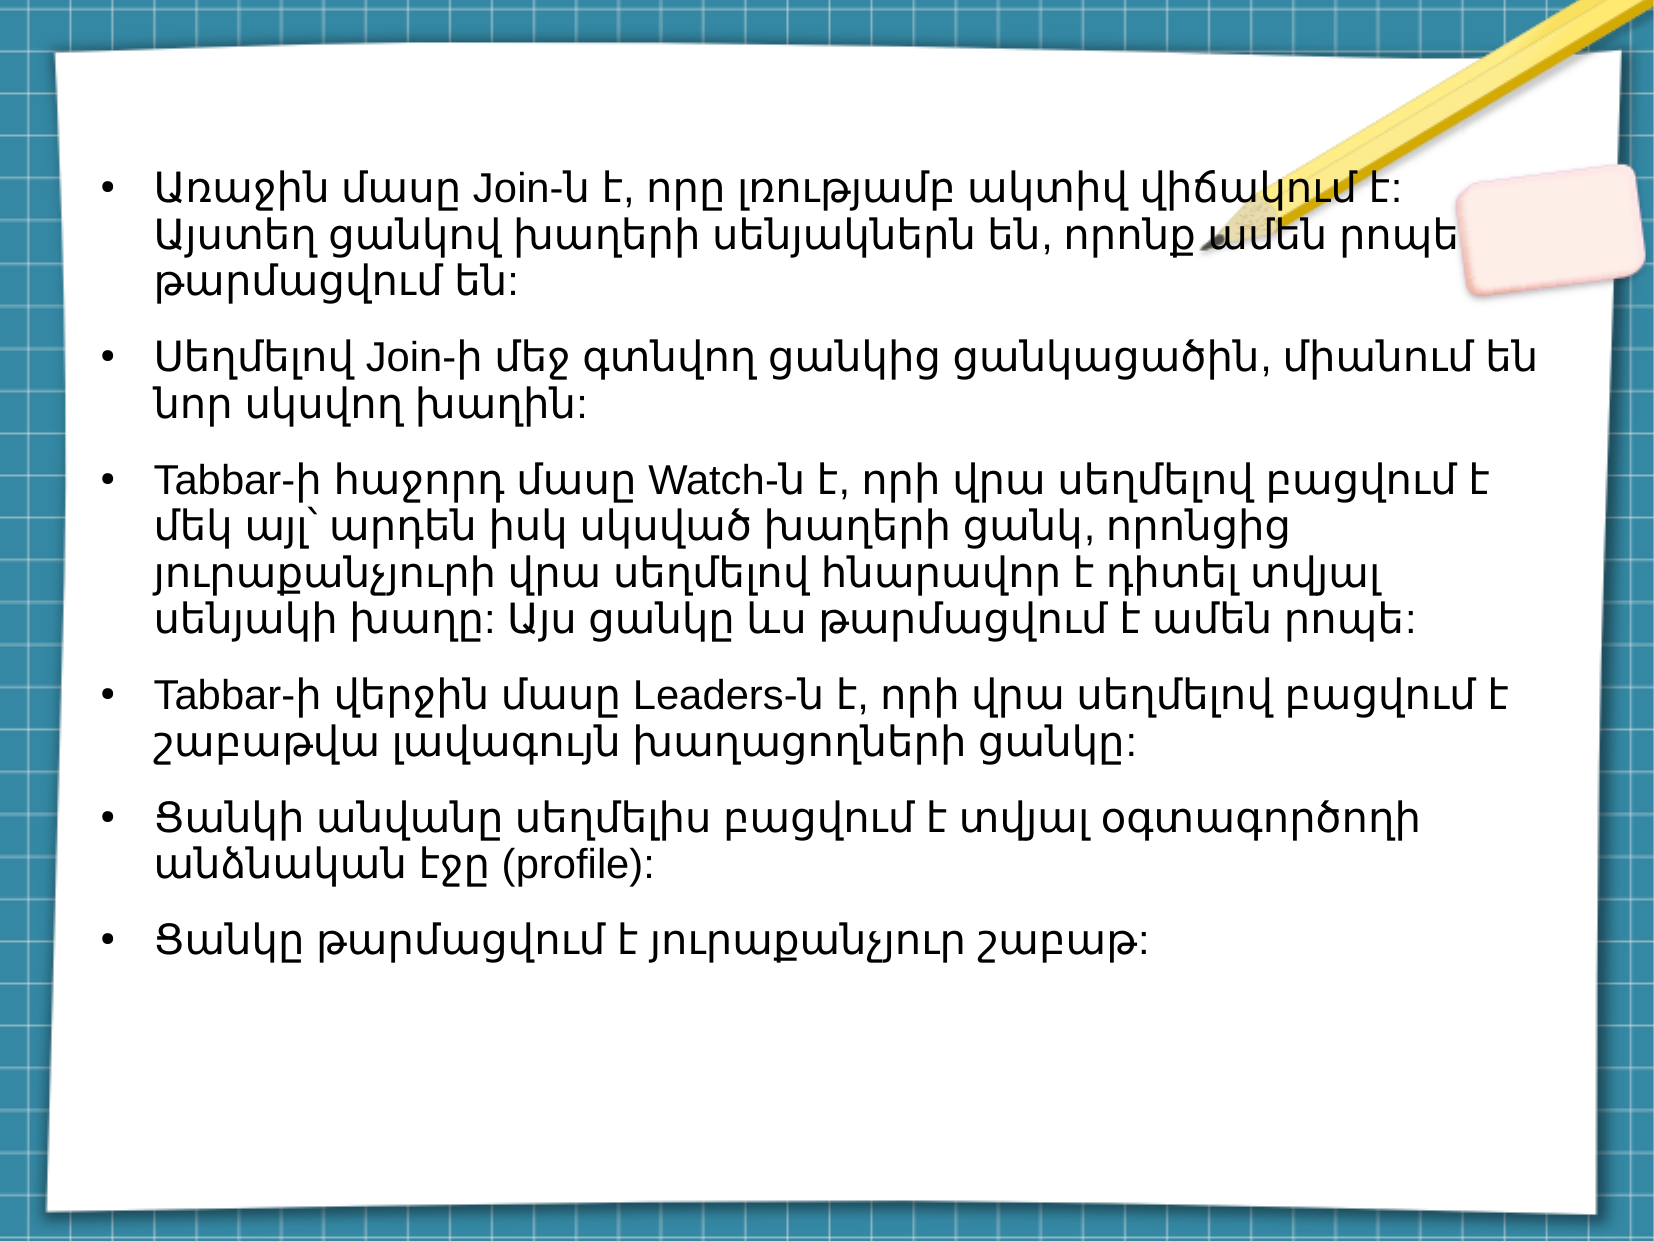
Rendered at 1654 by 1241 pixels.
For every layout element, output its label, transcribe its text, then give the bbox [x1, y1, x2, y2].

list Առաջին մասը Join-ն է, որը լռությամբ ակտիվ վիճակում է: Այստեղ ցանկով խաղերի սենյակներն են, որոնք ամեն րոպե թարմացվում են: Սեղմելով Join-ի մեջ գտնվող ցանկից ցանկացածին, միանում են նոր սկսվող խաղին: Tabbar-ի հաջորդ մասը Watch-ն է, որի վրա սեղմելով բացվում է մեկ այլ՝ արդեն իսկ սկսված խաղերի ցանկ, որոնցից յուրաքանչյուրի վրա սեղմելով հնարավոր է դիտել տվյալ սենյակի խաղը: Այս ցանկը ևս թարմացվում է ամեն րոպե: Tabbar-ի վերջին մասը Leaders-ն է, որի վրա սեղմելով բացվում է շաբաթվա լավագույն խաղացողների ցանկը: Ցանկի անվանը սեղմելիս բացվում է տվյալ օգտագործողի անձնական էջը (profile): Ցանկը թարմացվում է յուրաքանչյուր շաբաթ: [82, 165, 1571, 1010]
picture [0, 0, 1654, 1241]
